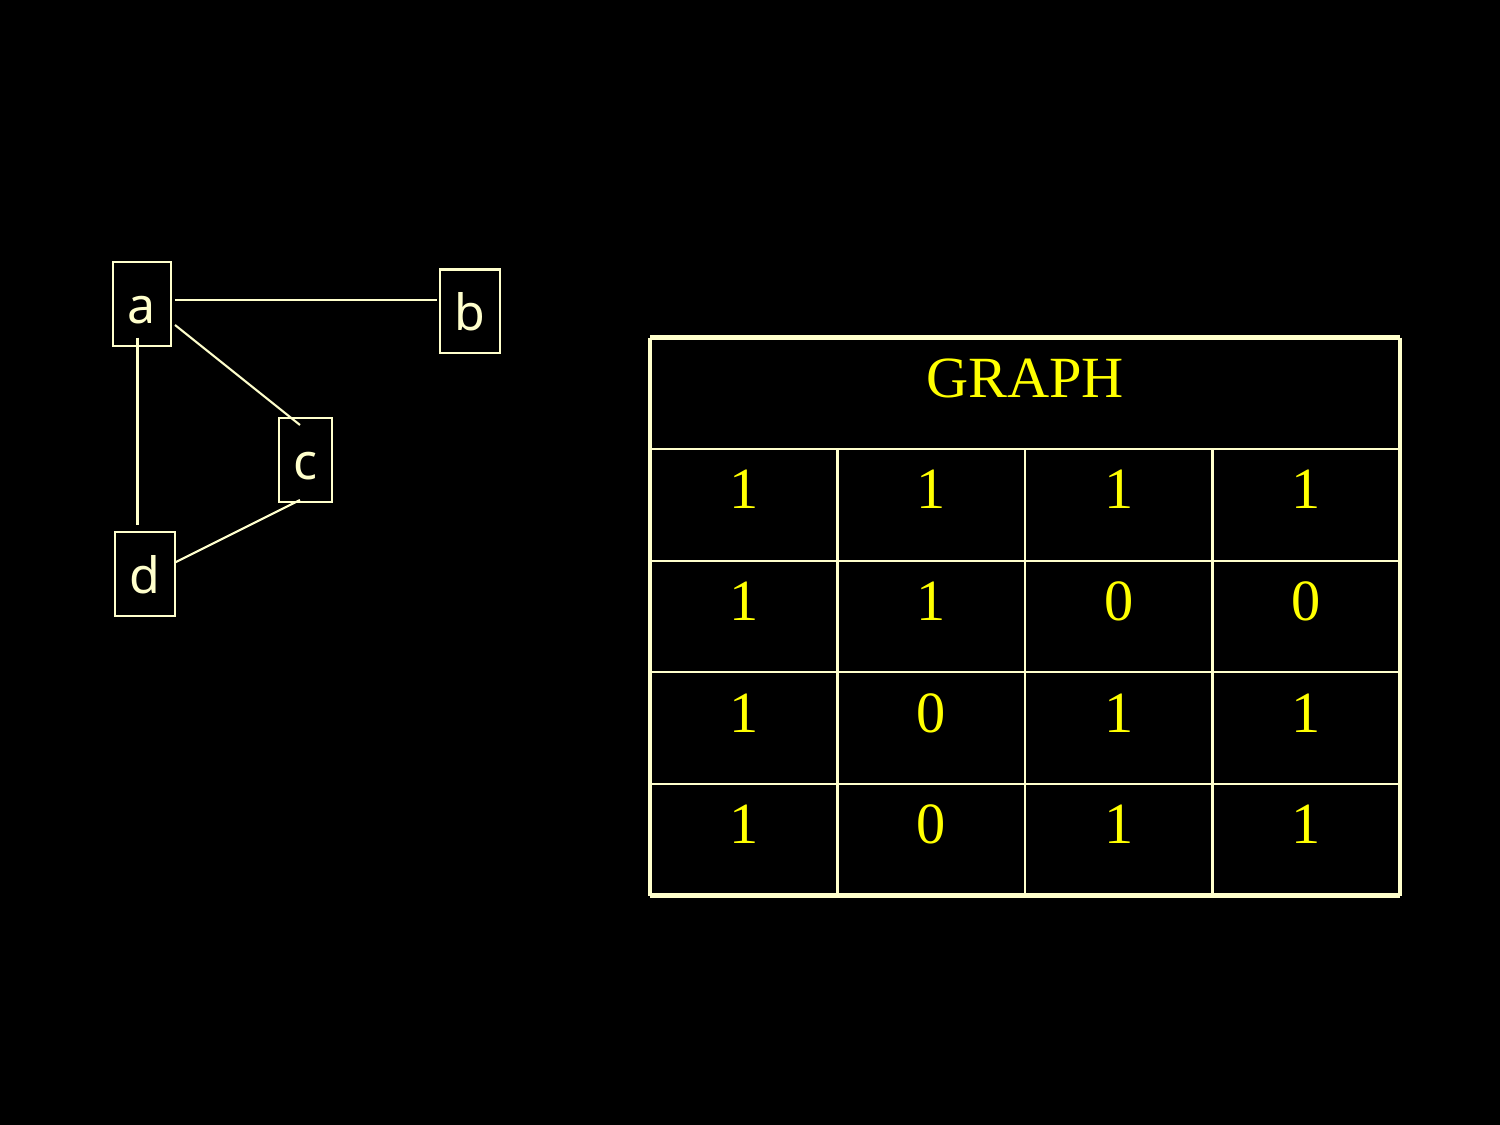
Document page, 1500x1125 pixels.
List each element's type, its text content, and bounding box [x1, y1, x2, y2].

text_box 1 [652, 785, 836, 893]
text_box 0 [839, 785, 1024, 893]
text_box 1 [839, 562, 1024, 671]
text_box 1 [652, 562, 836, 671]
text_box 1 [1214, 785, 1398, 893]
text_box 1 [839, 450, 1024, 560]
text_box GRAPH [652, 340, 1398, 448]
text_box 0 [1214, 562, 1398, 671]
text_box 1 [1026, 673, 1211, 783]
text_box a [112, 262, 171, 347]
text_box 1 [652, 450, 836, 560]
text_box 0 [839, 673, 1024, 783]
text_box 1 [1214, 450, 1398, 560]
text_box 1 [1214, 673, 1398, 783]
text_box 1 [652, 673, 836, 783]
text_box d [114, 531, 176, 616]
text_box c [278, 418, 333, 503]
text_box 0 [1026, 562, 1211, 671]
text_box 1 [1026, 785, 1211, 893]
text_box 1 [1026, 450, 1211, 560]
text_box b [439, 269, 501, 354]
